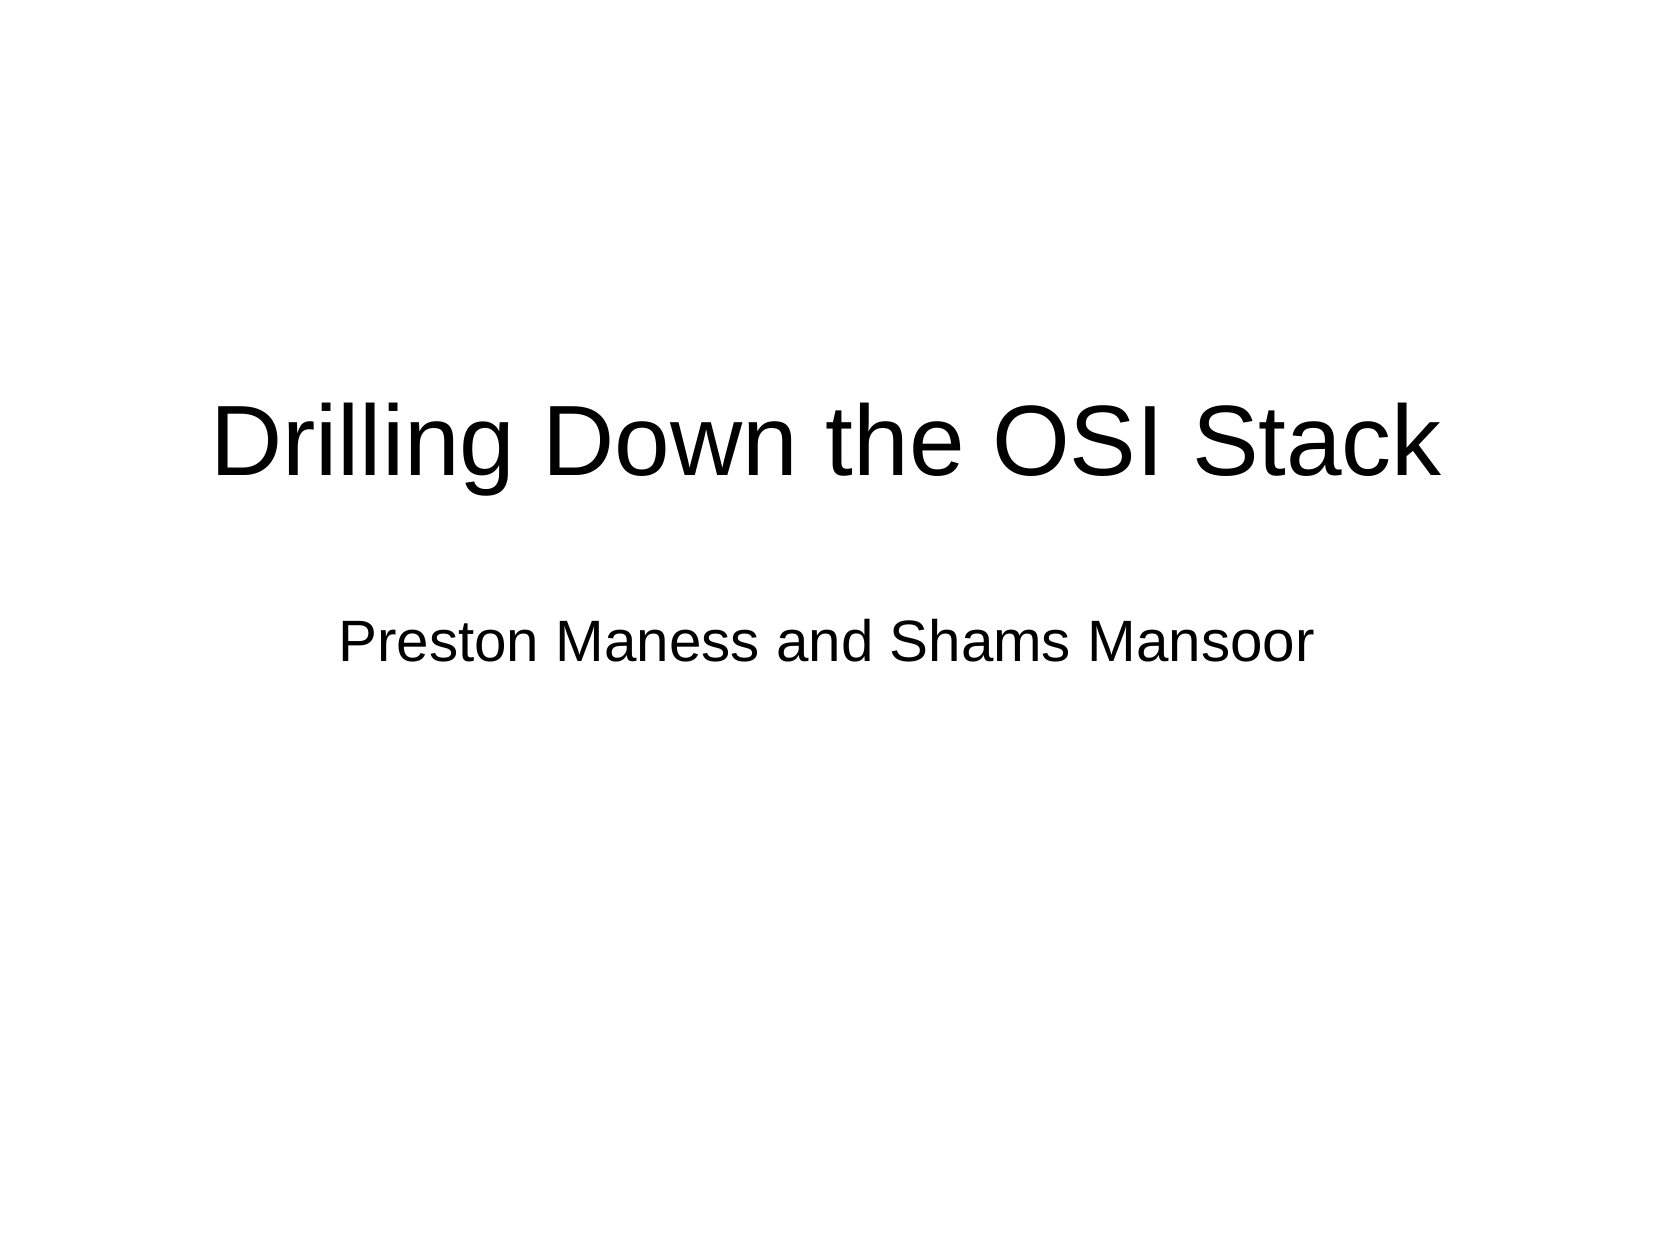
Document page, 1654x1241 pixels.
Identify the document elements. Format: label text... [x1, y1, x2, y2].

subtitle Drilling Down the OSI Stack Preston Maness and Shams Mansoor [82, 49, 1571, 1010]
